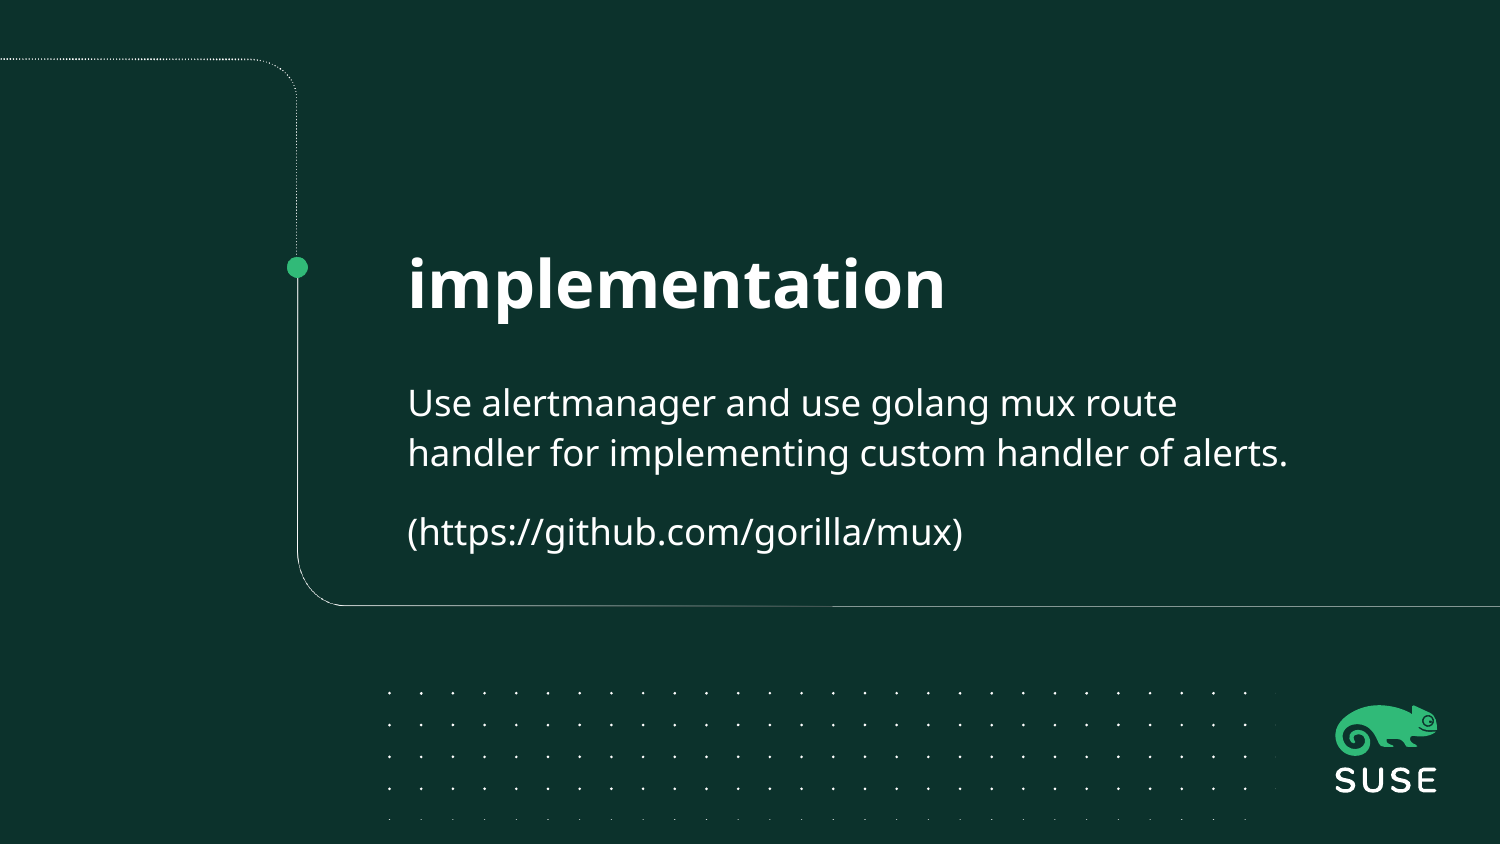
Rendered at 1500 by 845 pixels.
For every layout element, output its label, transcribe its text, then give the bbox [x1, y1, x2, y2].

list Use alertmanager and use golang mux route handler for implementing custom handler of alerts. (https://github.com/gorilla/mux) [407, 377, 1312, 585]
picture [0, 58, 1500, 607]
title implementation [407, 212, 1312, 354]
